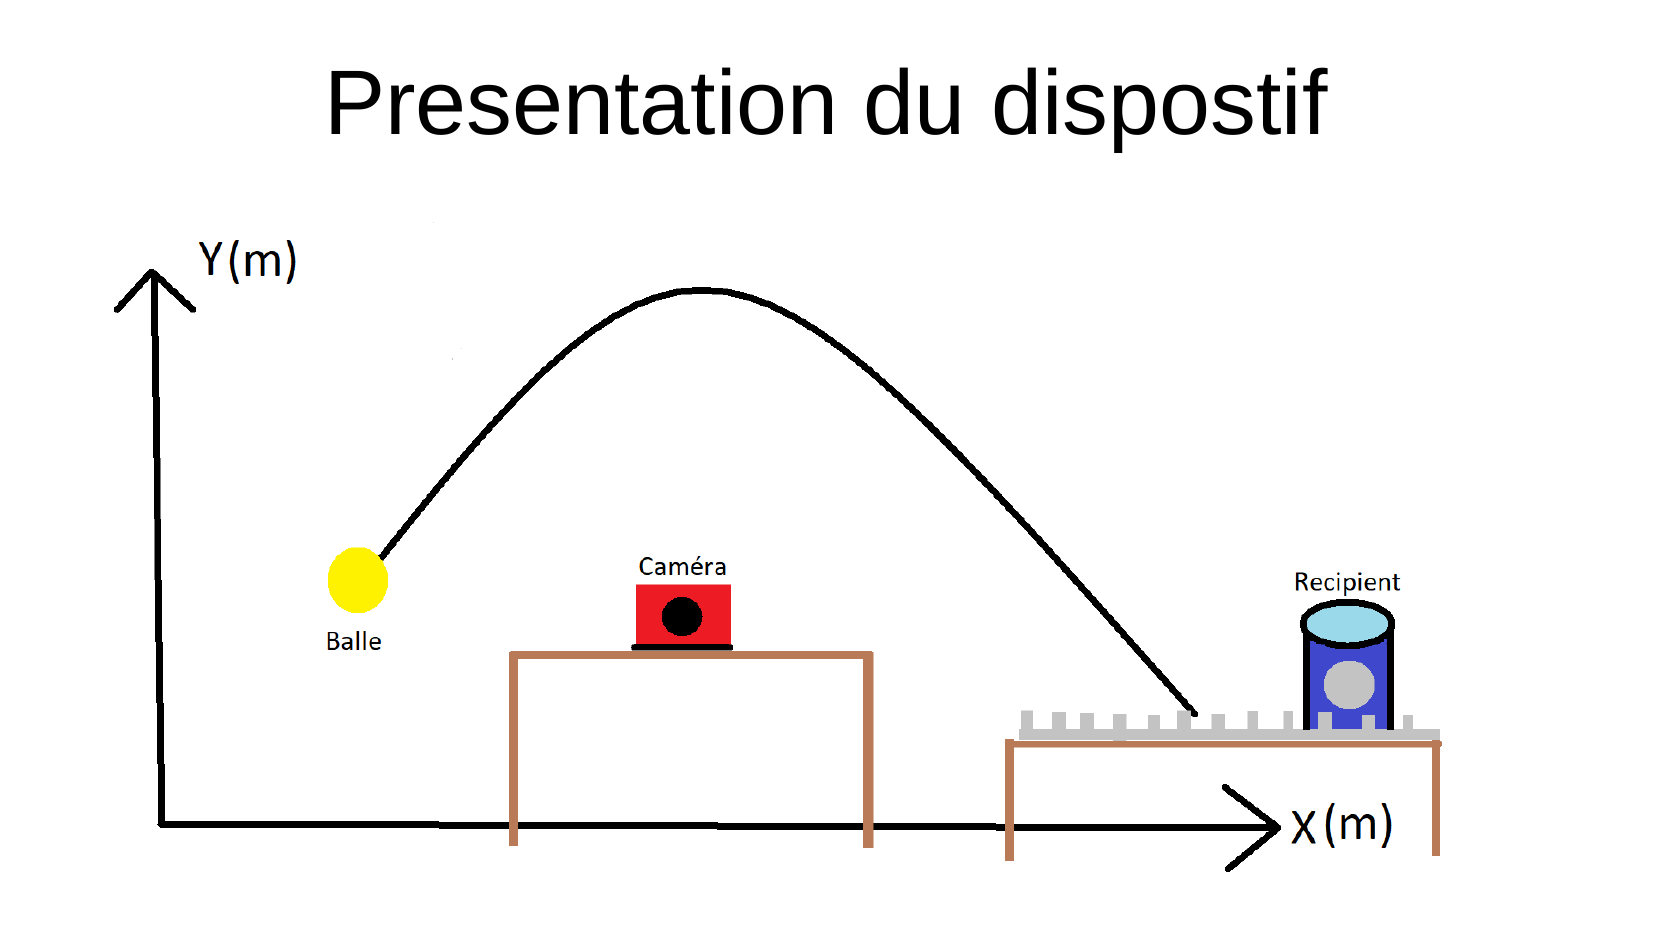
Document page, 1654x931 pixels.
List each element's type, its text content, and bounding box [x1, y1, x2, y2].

picture [88, 216, 1465, 886]
title Presentation du dispostif [0, 0, 1654, 206]
